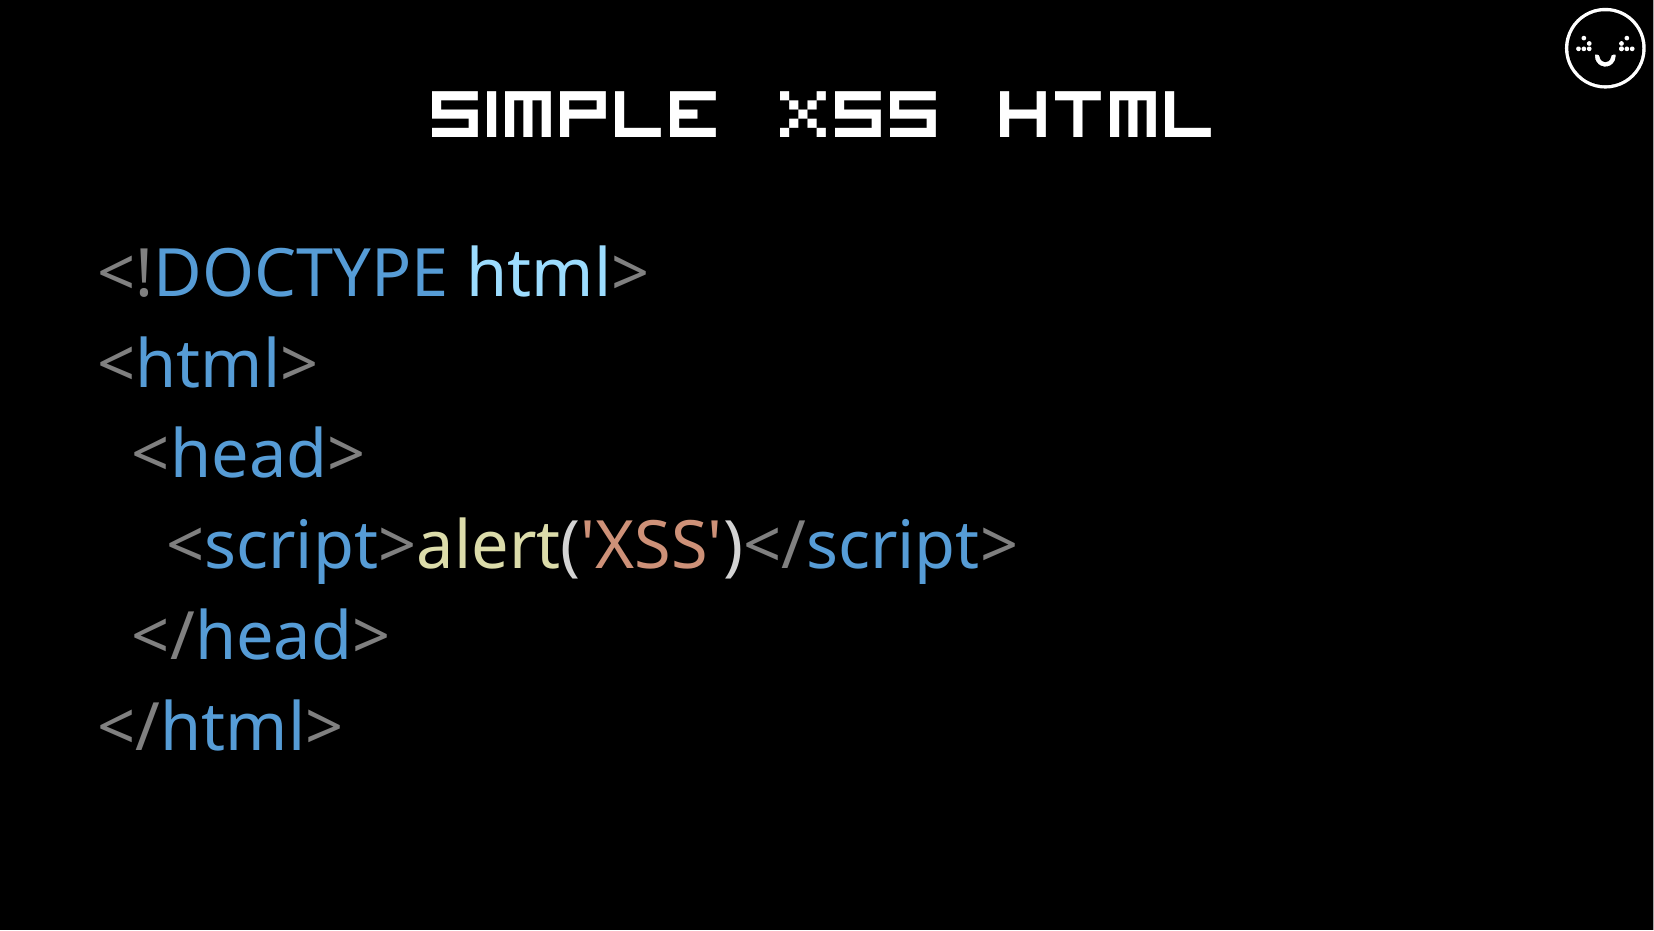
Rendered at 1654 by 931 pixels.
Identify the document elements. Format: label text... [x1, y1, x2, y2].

text_box <!DOCTYPE html> <html> <head> <script>alert('XSS')</script> </head> </html> [82, 217, 1565, 857]
title Simple xss html [82, 37, 1571, 193]
